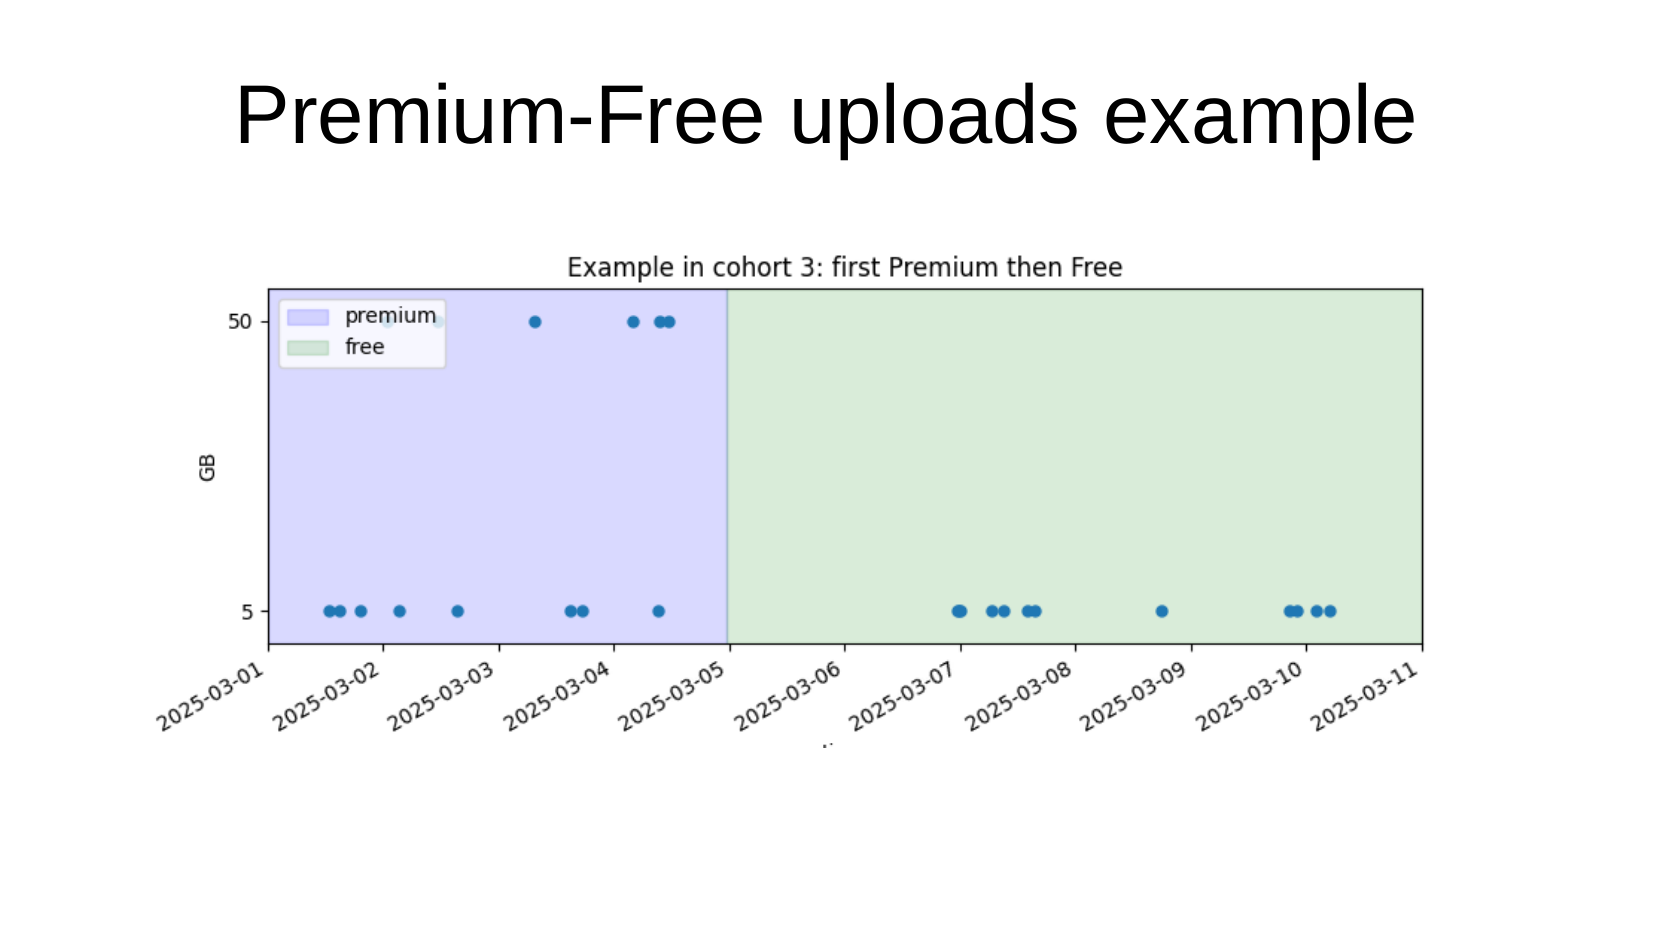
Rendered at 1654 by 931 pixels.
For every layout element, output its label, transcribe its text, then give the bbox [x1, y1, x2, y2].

title Premium-Free uploads example [82, 37, 1571, 193]
picture [82, 226, 1571, 748]
